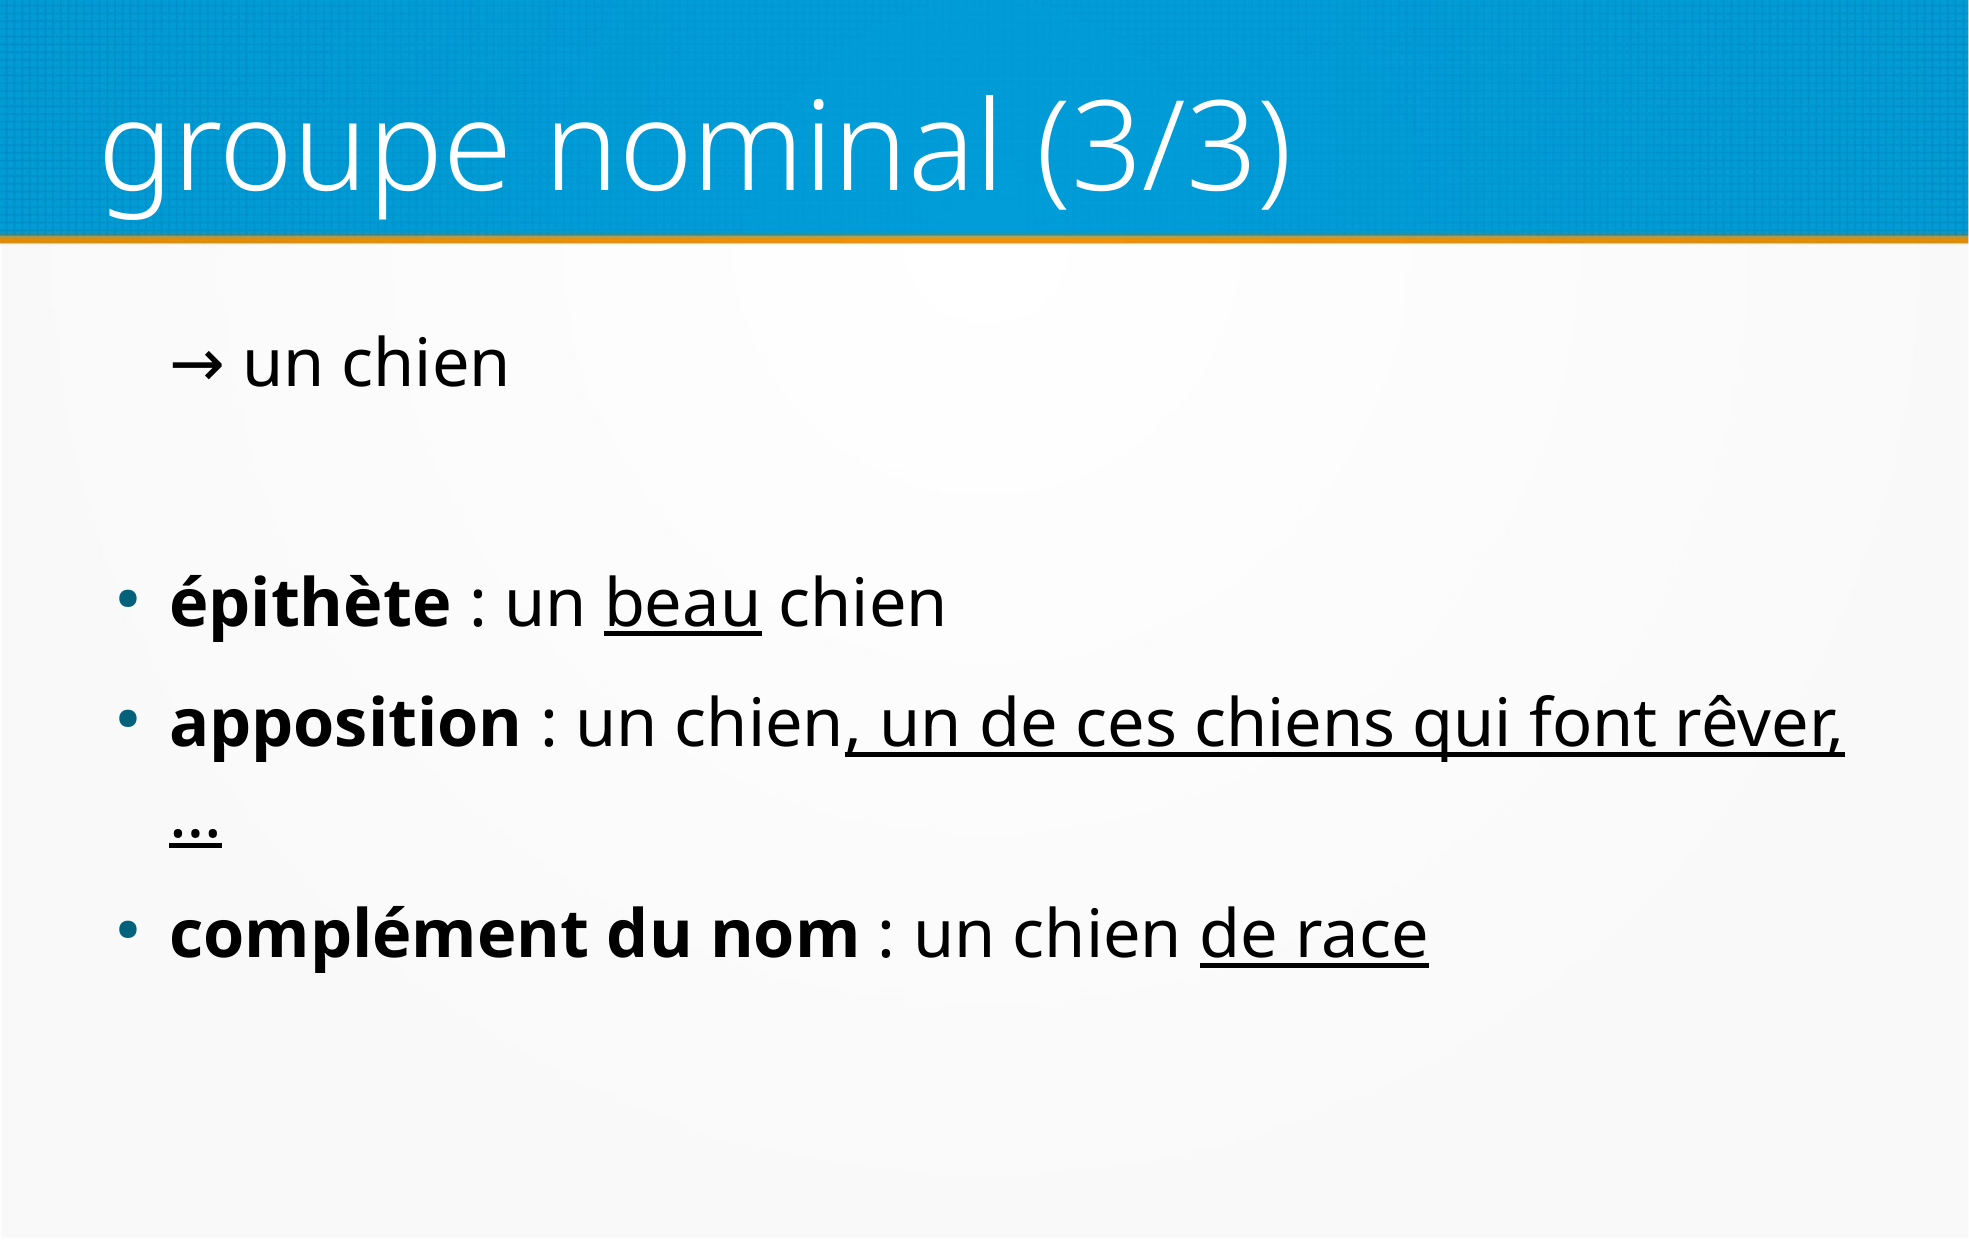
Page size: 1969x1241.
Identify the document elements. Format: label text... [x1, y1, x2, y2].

title groupe nominal (3/3) [98, 19, 1870, 227]
list → un chien épithète : un beau chien apposition : un chien, un de ces chiens qui font rêver, … complément du nom : un chien de race [98, 315, 1861, 1081]
picture [0, 233, 1969, 1241]
